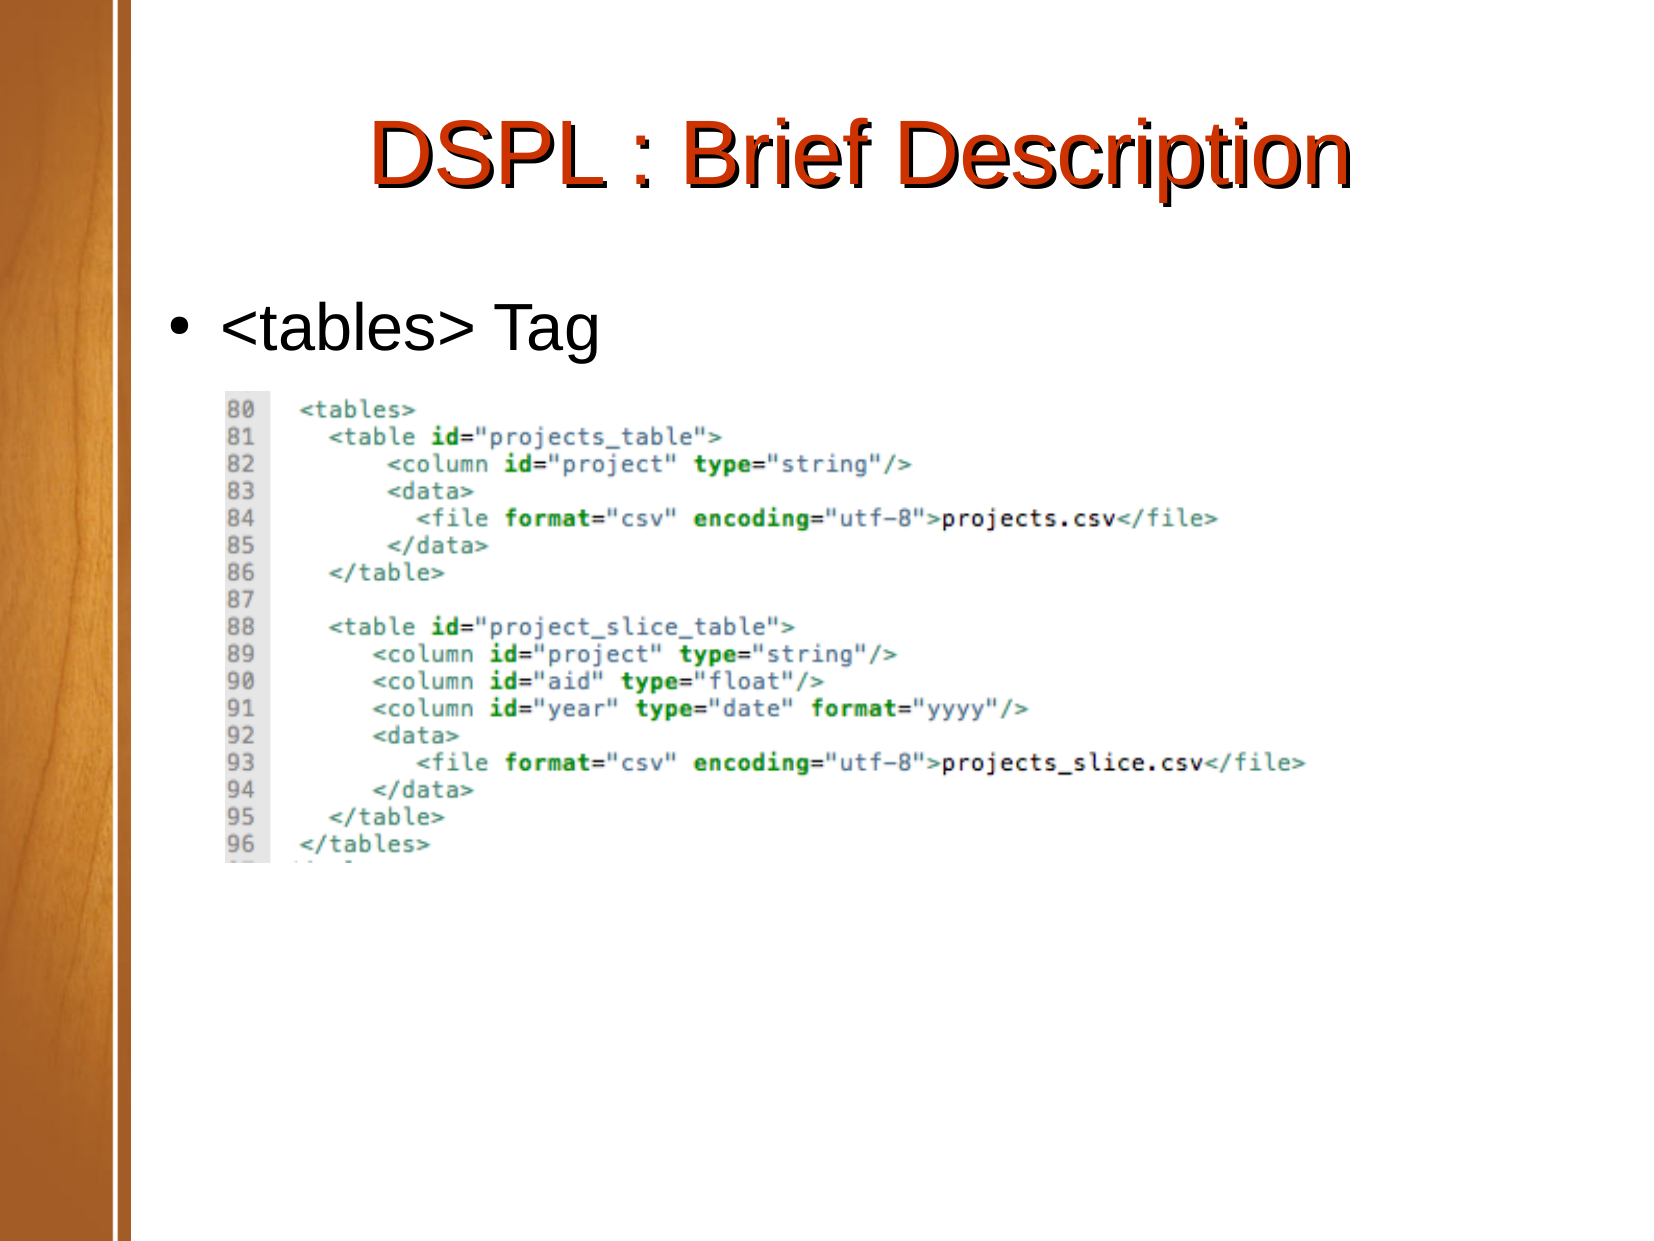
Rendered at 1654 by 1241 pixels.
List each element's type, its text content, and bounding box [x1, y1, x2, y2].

picture [0, 0, 131, 1241]
picture [225, 391, 1313, 863]
list <tables> Tag [150, 290, 1571, 1094]
title DSPL : Brief Description [150, 56, 1571, 250]
